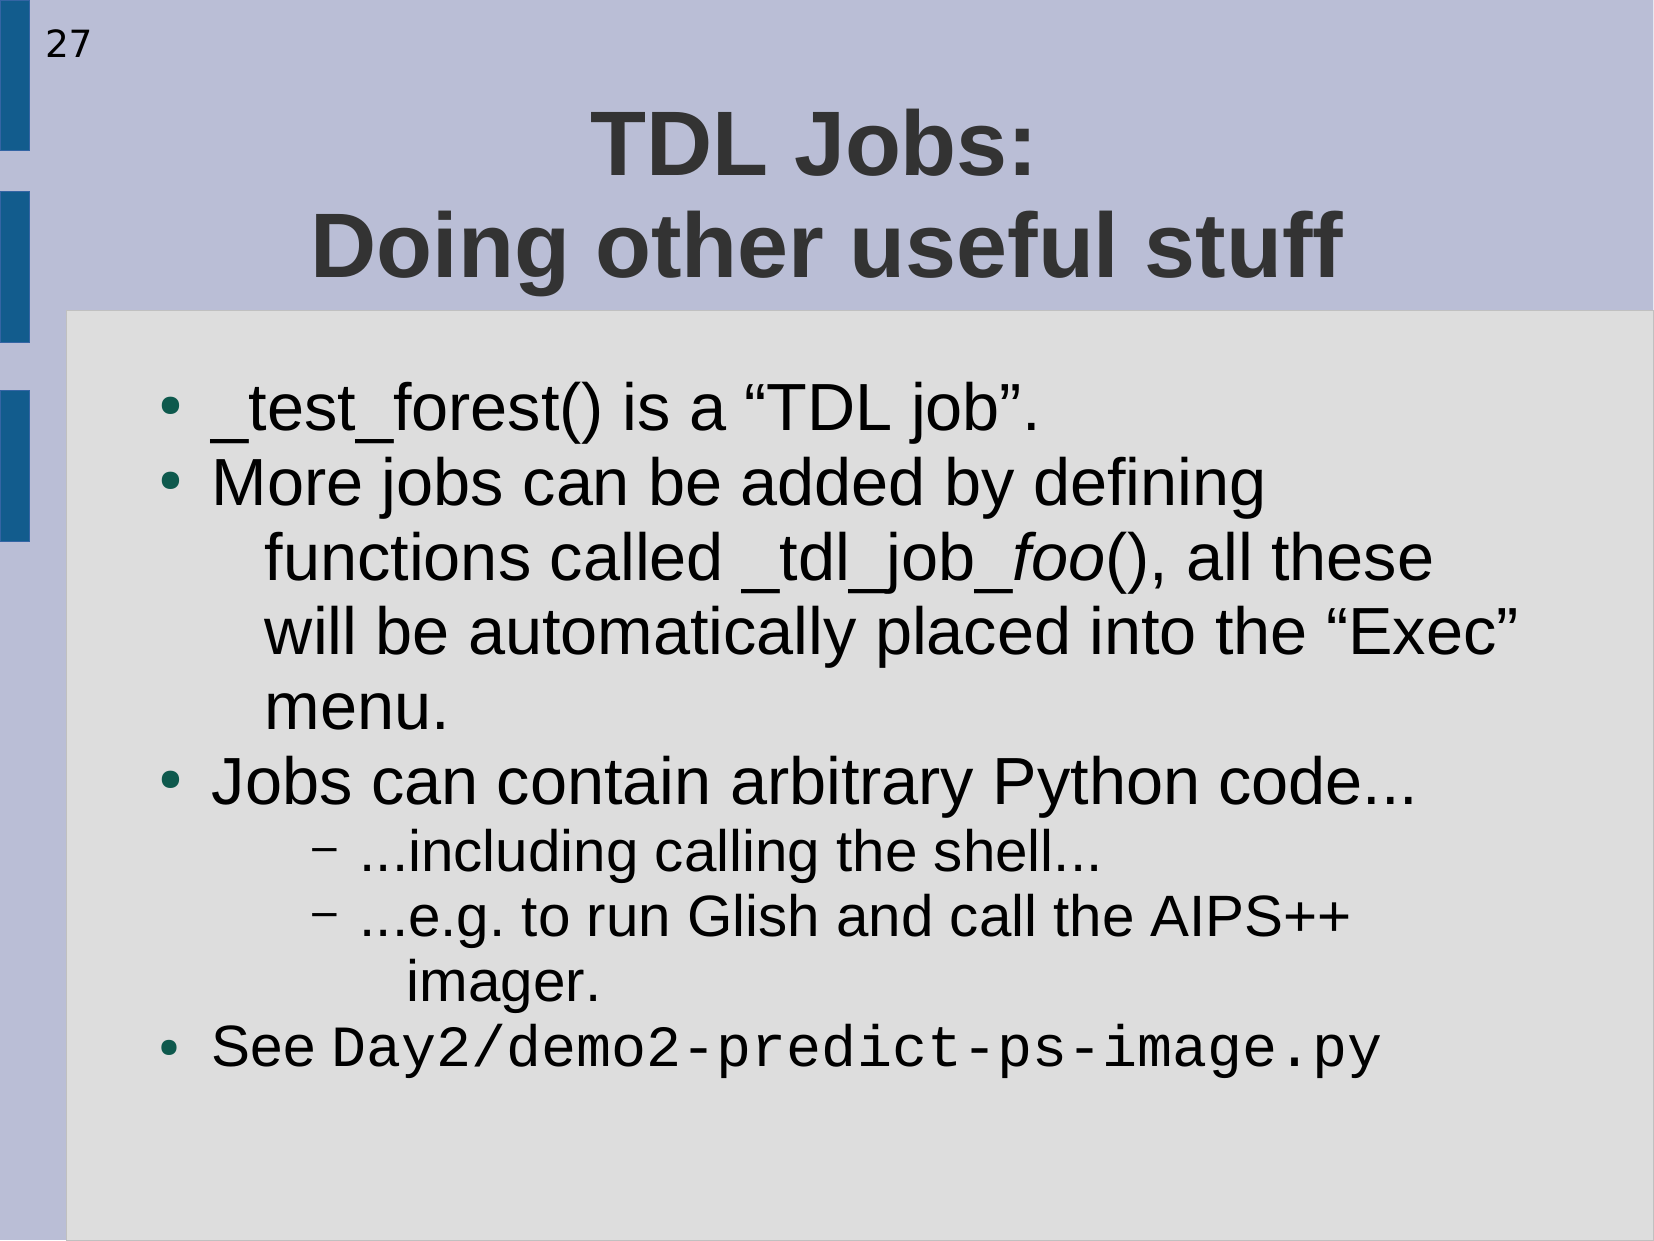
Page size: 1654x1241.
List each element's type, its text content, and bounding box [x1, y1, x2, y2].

title TDL Jobs: Doing other useful stuff [121, 91, 1534, 299]
list _test_forest() is a “TDL job”. More jobs can be added by defining functions called _tdl_job_foo(), all these will be automatically placed into the “Exec” menu. Jobs can contain arbitrary Python code... ...including calling the shell... ...e.g. to run Glish and call the AIPS++ imager. See Day2/demo2-predict-ps-image.py [123, 370, 1536, 1152]
text_box <number> [32, 15, 267, 89]
